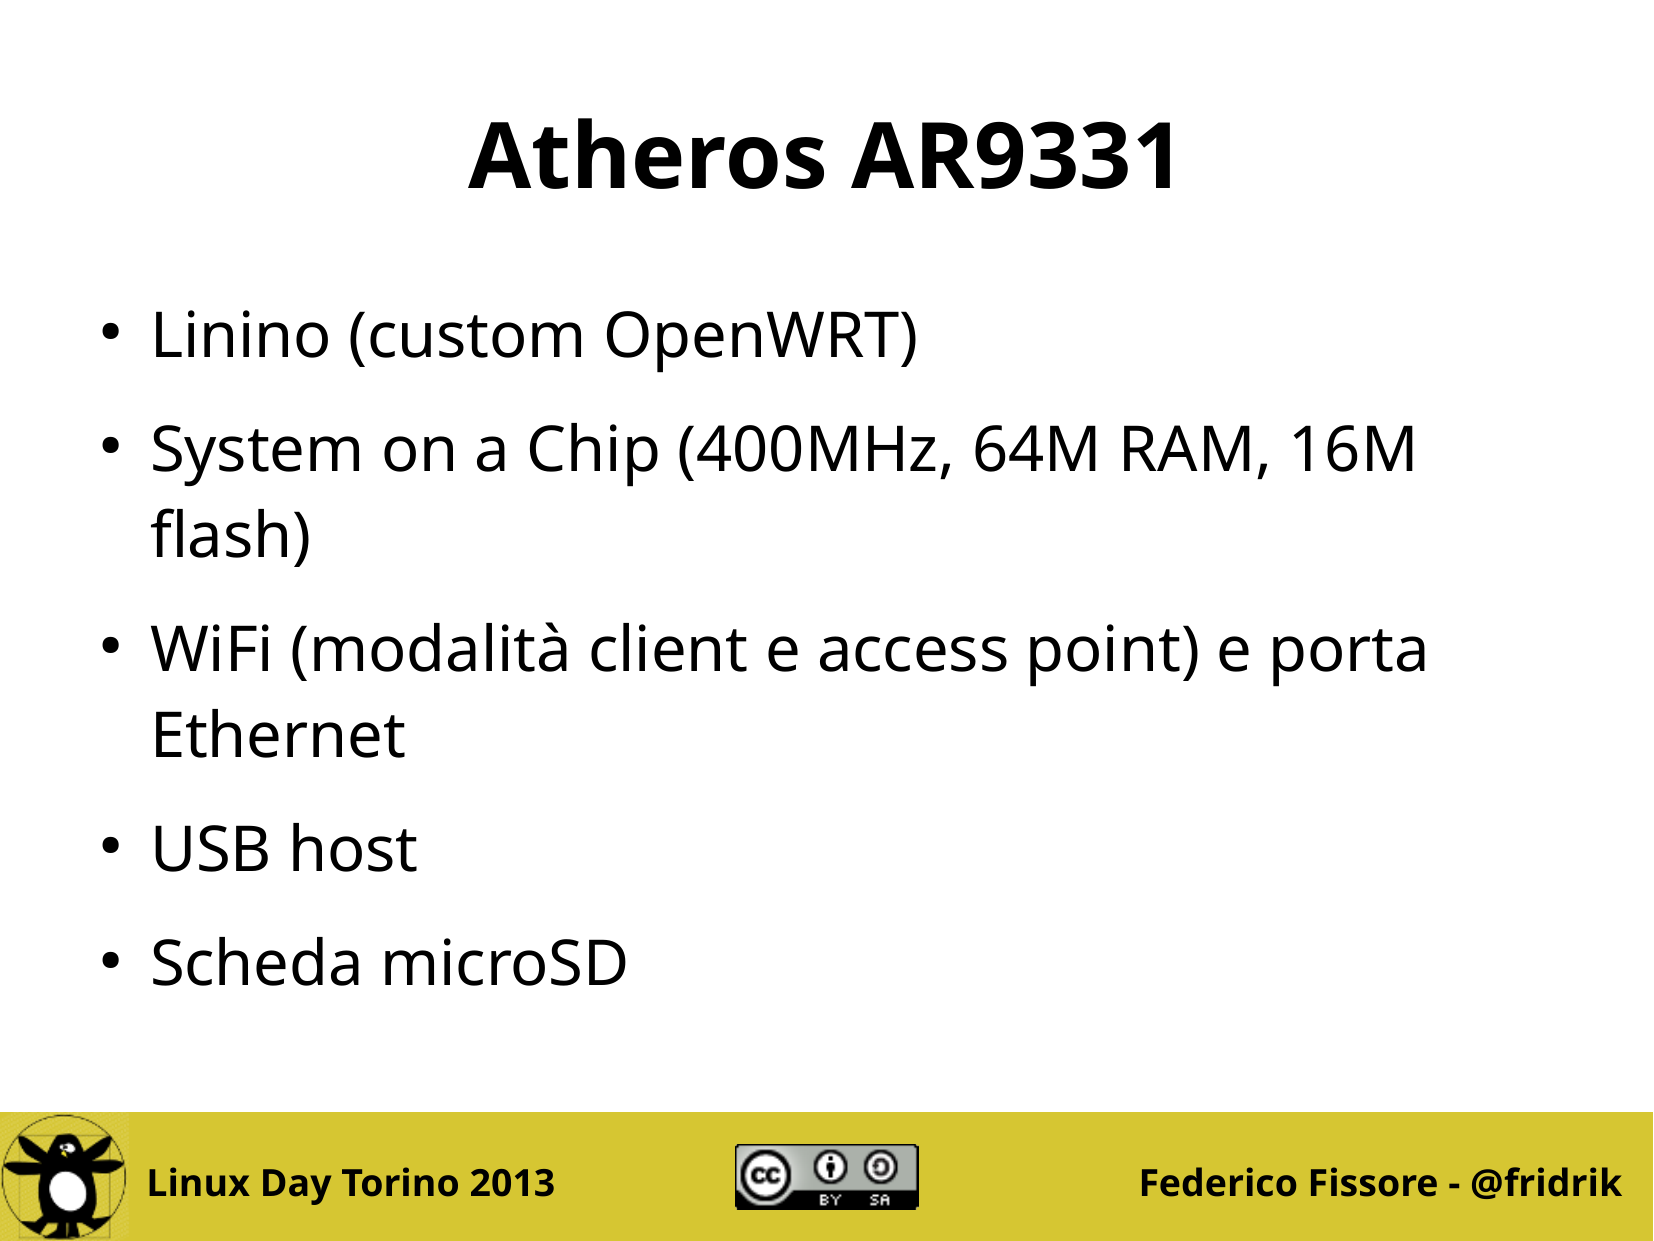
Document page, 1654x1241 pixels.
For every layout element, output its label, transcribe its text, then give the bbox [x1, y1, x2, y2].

text_box Federico Fissore - @fridrik [1123, 1148, 1627, 1206]
picture [0, 1112, 1653, 1241]
text_box Linux Day Torino 2013 [131, 1148, 553, 1206]
title Atheros AR9331 [82, 49, 1571, 257]
list Linino (custom OpenWRT) System on a Chip (400MHz, 64M RAM, 16M flash) WiFi (modalità client e access point) e porta Ethernet USB host Scheda microSD [82, 290, 1538, 1010]
